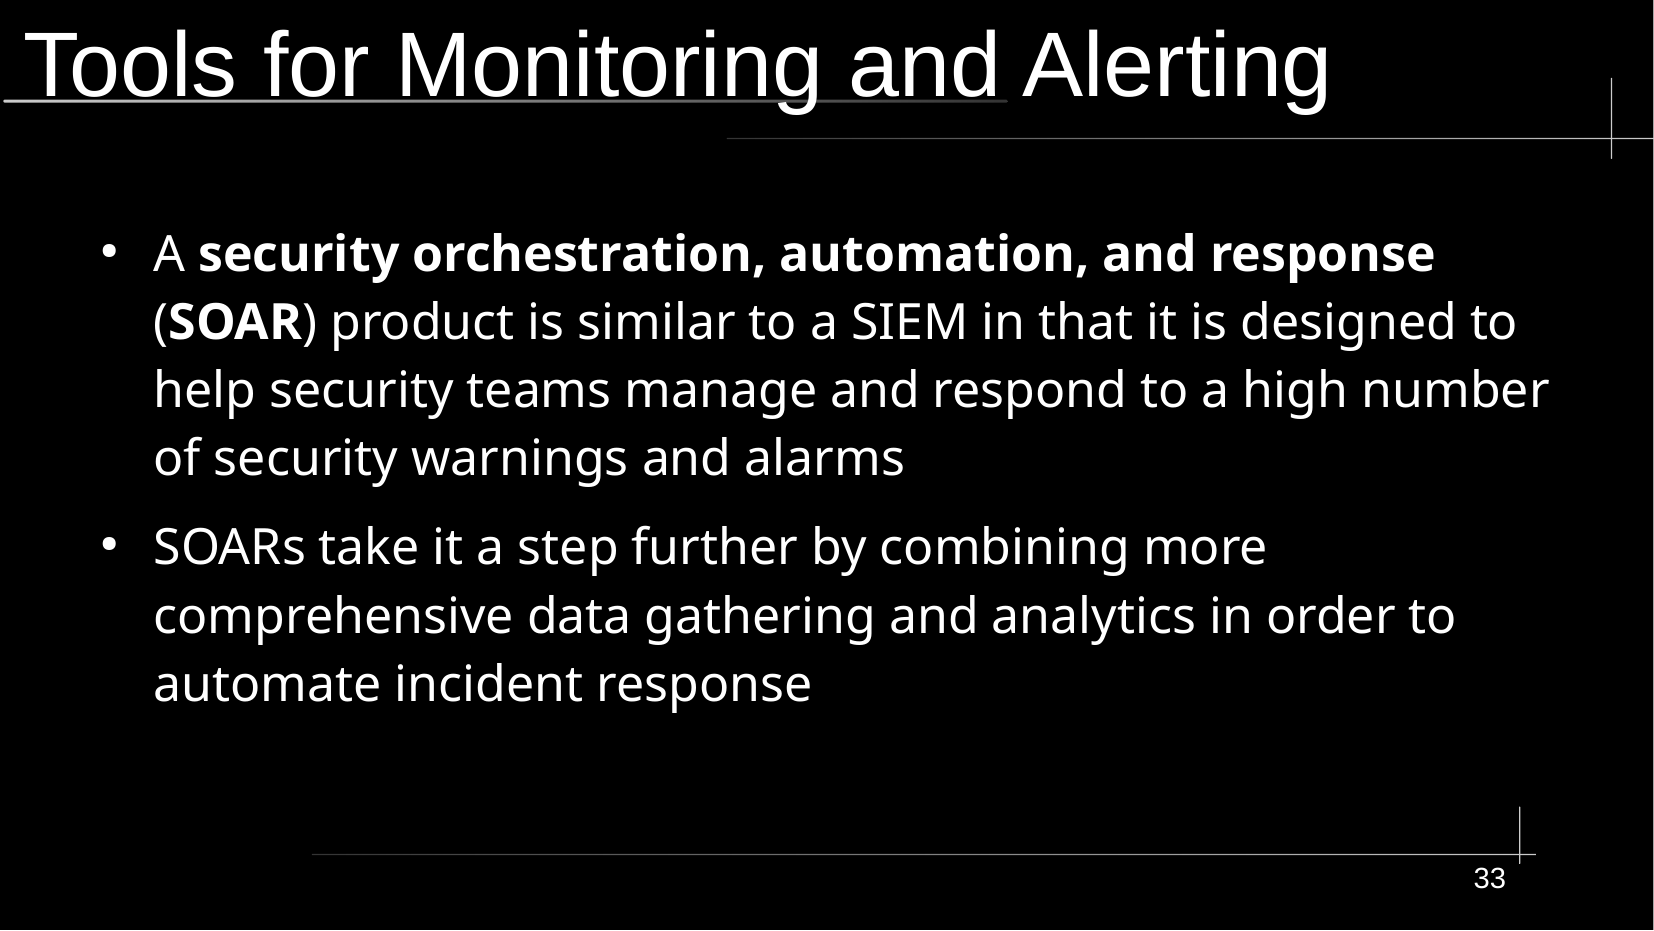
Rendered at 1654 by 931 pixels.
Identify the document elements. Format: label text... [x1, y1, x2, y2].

list A security orchestration, automation, and response (SOAR) product is similar to a SIEM in that it is designed to help security teams manage and respond to a high number of security warnings and alarms SOARs take it a step further by combining more comprehensive data gathering and analytics in order to automate incident response [82, 217, 1571, 758]
title Tools for Monitoring and Alerting [23, 11, 1589, 119]
